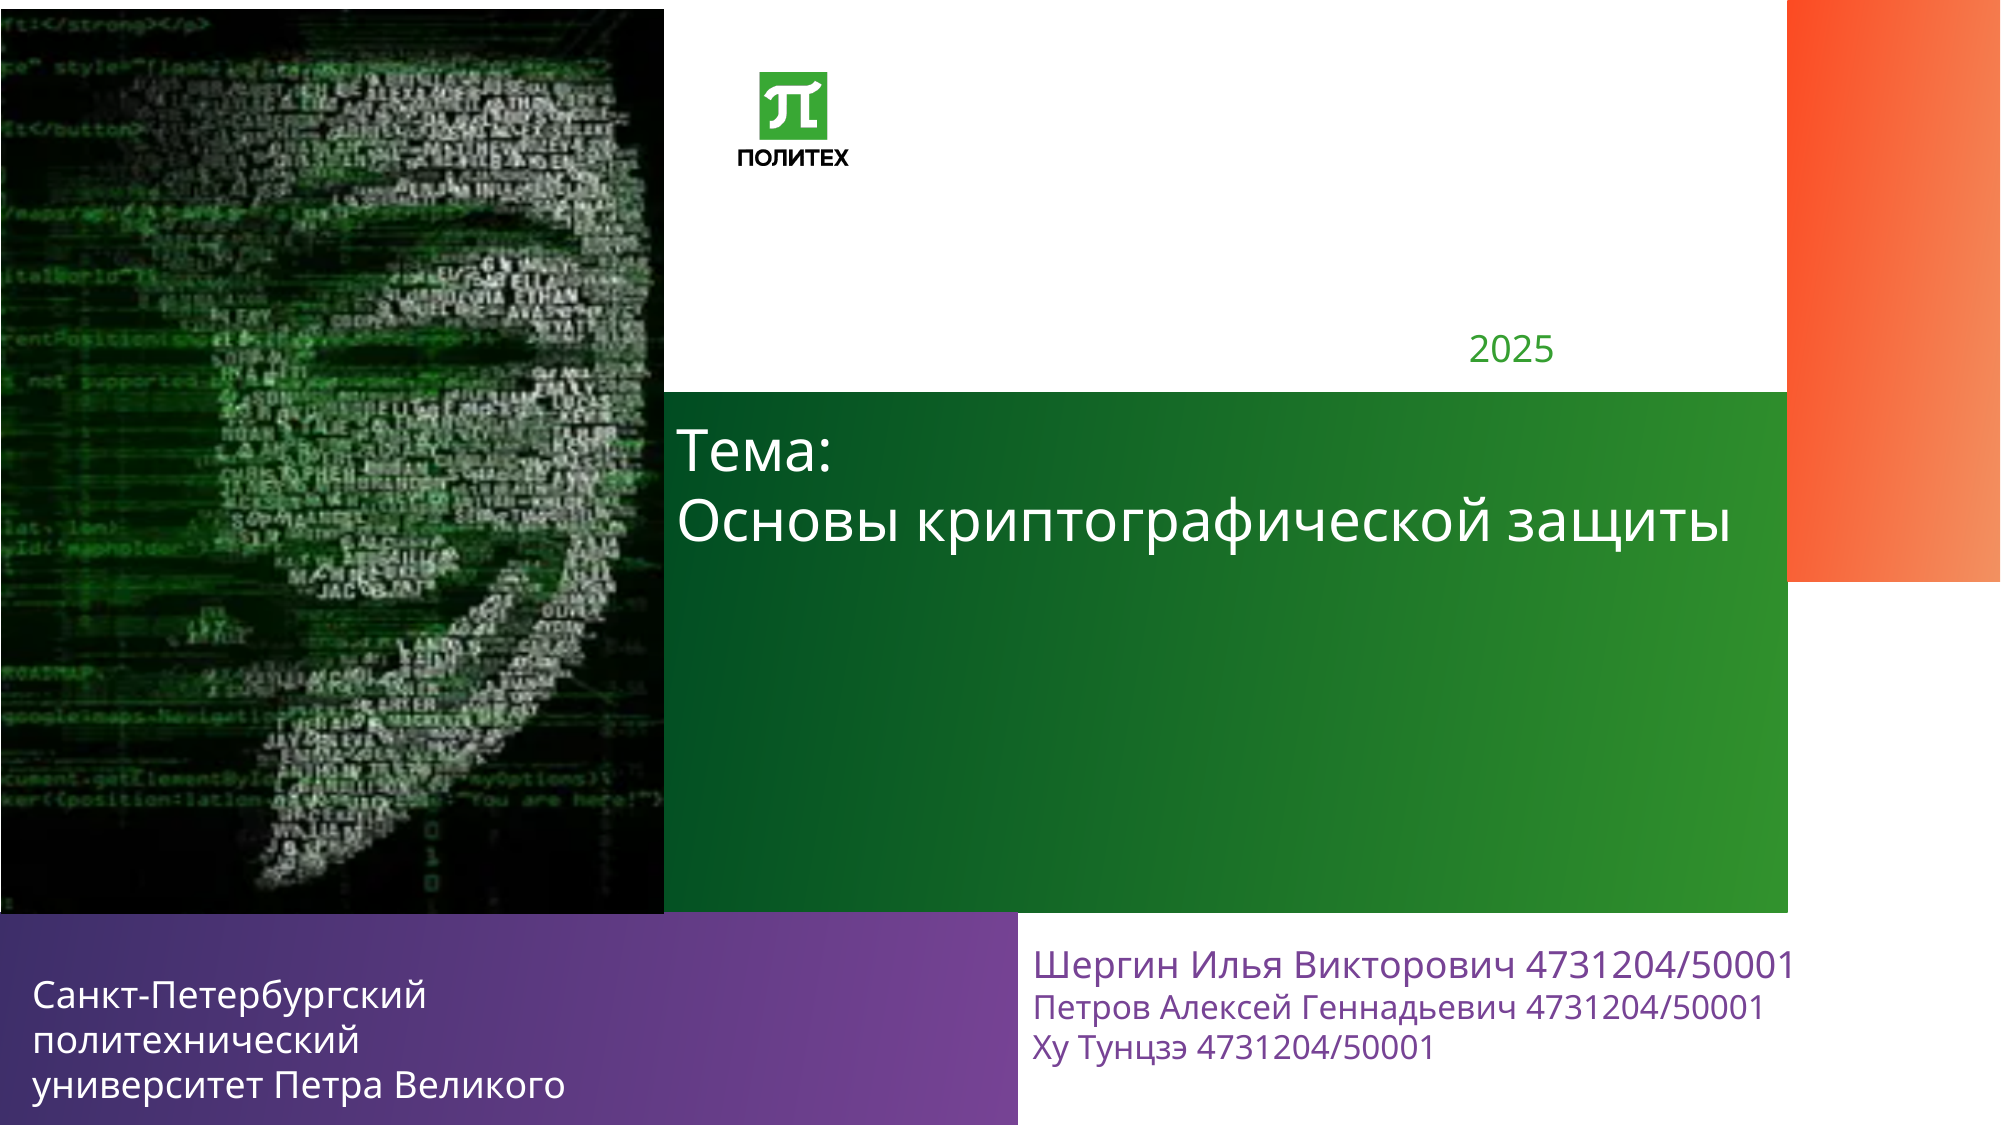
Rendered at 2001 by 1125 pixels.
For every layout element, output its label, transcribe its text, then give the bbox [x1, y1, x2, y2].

text_box [0, 0, 2000, 1125]
text_box Шергин Илья Викторович 4731204/50001 Петров Алексей Геннадьевич 4731204/50001 Ху Тунцзэ 4731204/50001 [1017, 933, 2000, 1081]
picture [738, 72, 849, 167]
text_box 2025 [1453, 317, 1745, 378]
text_box Тема: Основы криптографической защиты [664, 405, 1786, 608]
text_box Санкт-Петербургский политехнический университет Петра Великого [17, 963, 601, 1116]
picture [1, 9, 664, 914]
